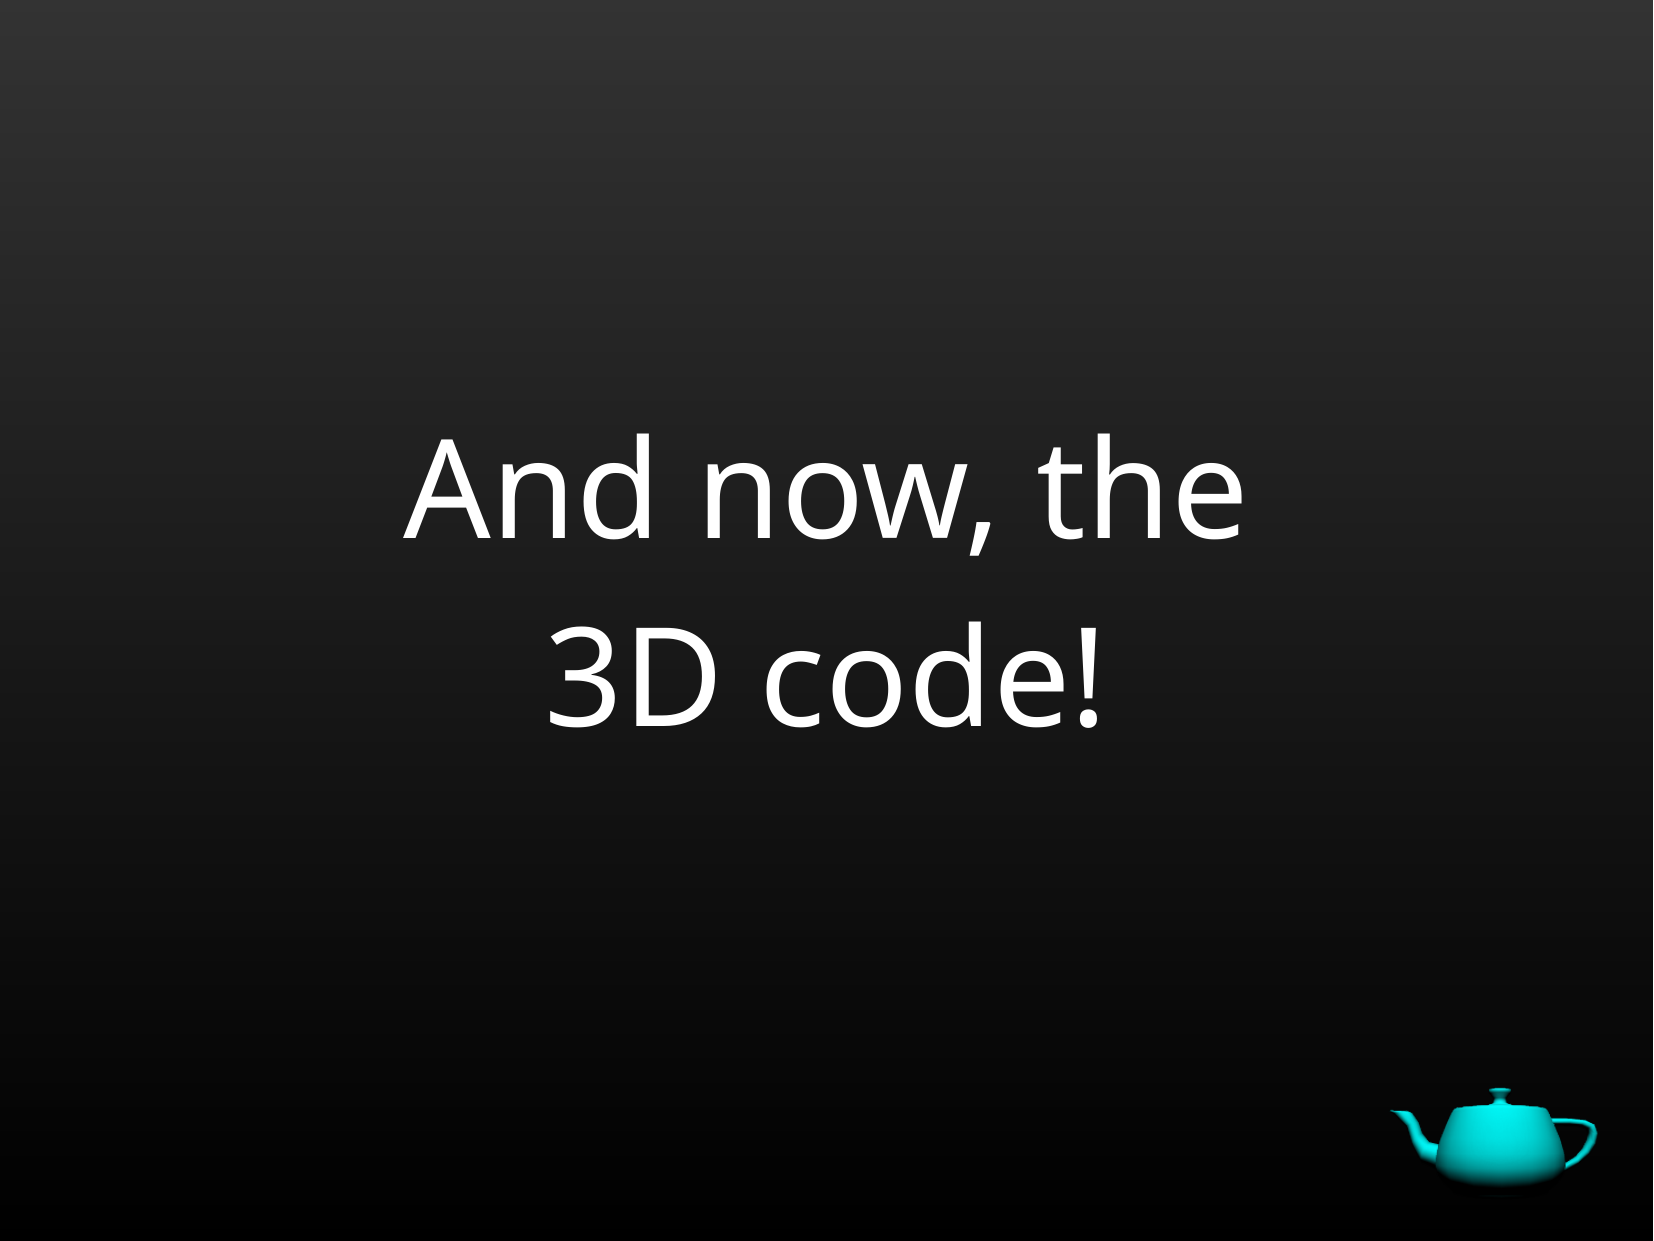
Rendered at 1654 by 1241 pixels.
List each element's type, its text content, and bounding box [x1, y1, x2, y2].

picture [1387, 1085, 1600, 1201]
subtitle And now, the 3D code! [82, 49, 1571, 1109]
